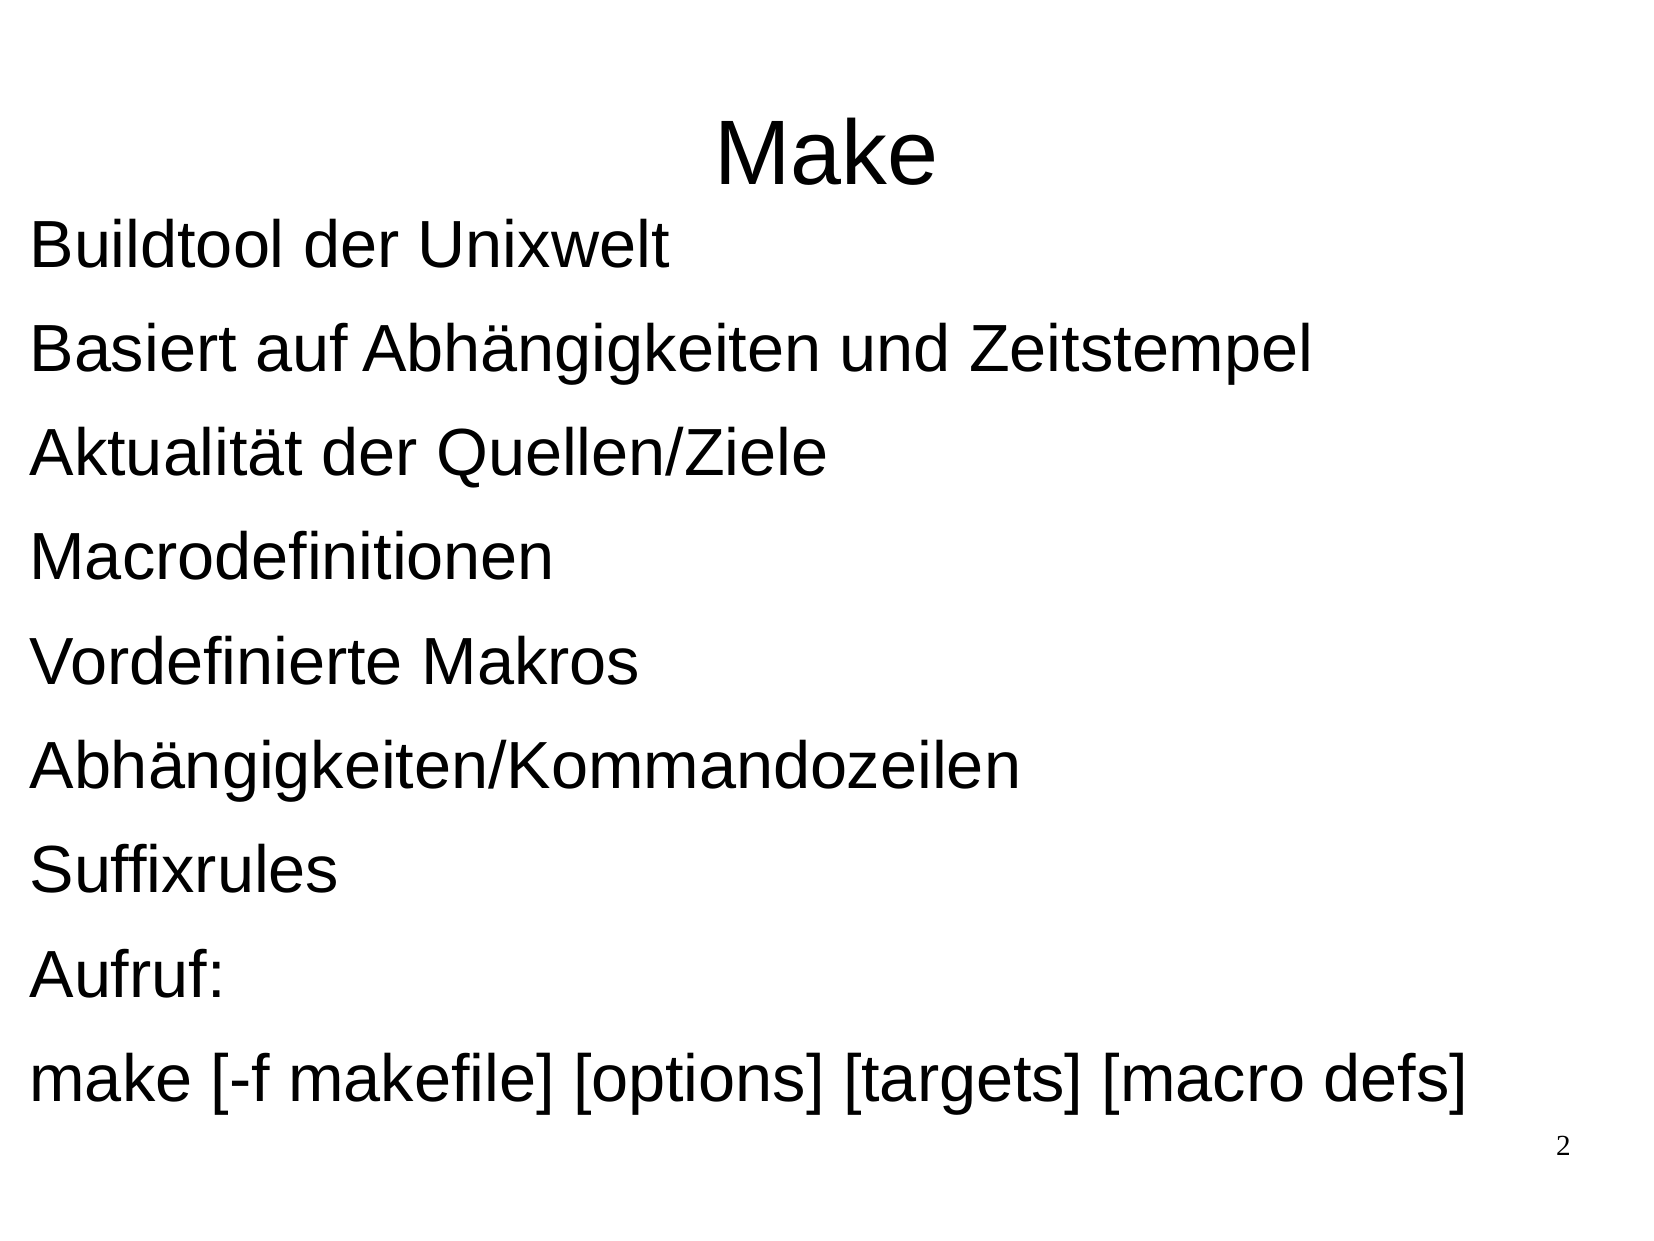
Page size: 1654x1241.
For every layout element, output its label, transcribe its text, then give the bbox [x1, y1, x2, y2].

list Buildtool der Unixwelt Basiert auf Abhängigkeiten und Zeitstempel Aktualität der Quellen/Ziele Macrodefinitionen Vordefinierte Makros Abhängigkeiten/Kommandozeilen Suffixrules Aufruf: make [-f makefile] [options] [targets] [macro defs] [29, 206, 1625, 1241]
title Make [82, 49, 1571, 206]
